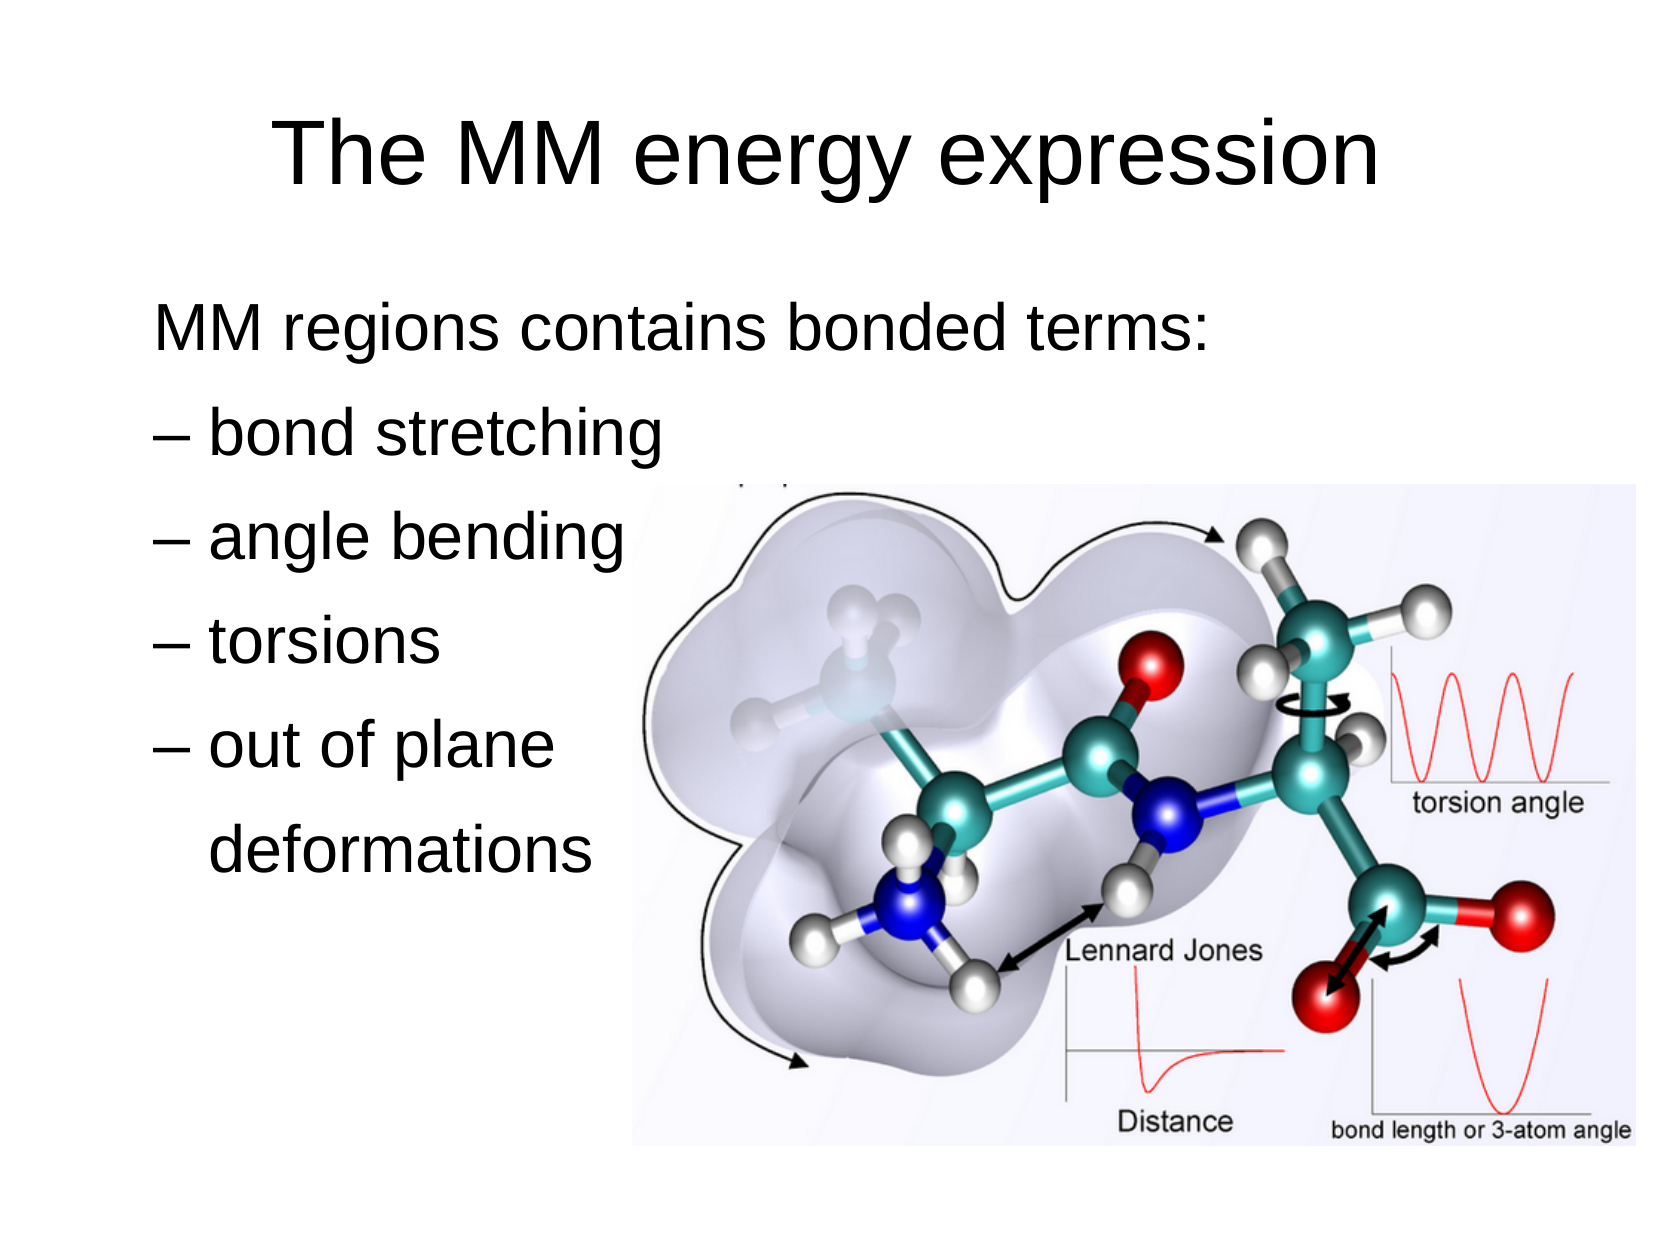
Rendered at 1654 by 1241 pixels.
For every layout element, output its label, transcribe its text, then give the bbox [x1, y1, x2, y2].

title The MM energy expression [82, 49, 1571, 257]
list MM regions contains bonded terms: – bond stretching – angle bending – torsions – out of plane deformations [82, 290, 1571, 1010]
picture [632, 484, 1636, 1146]
